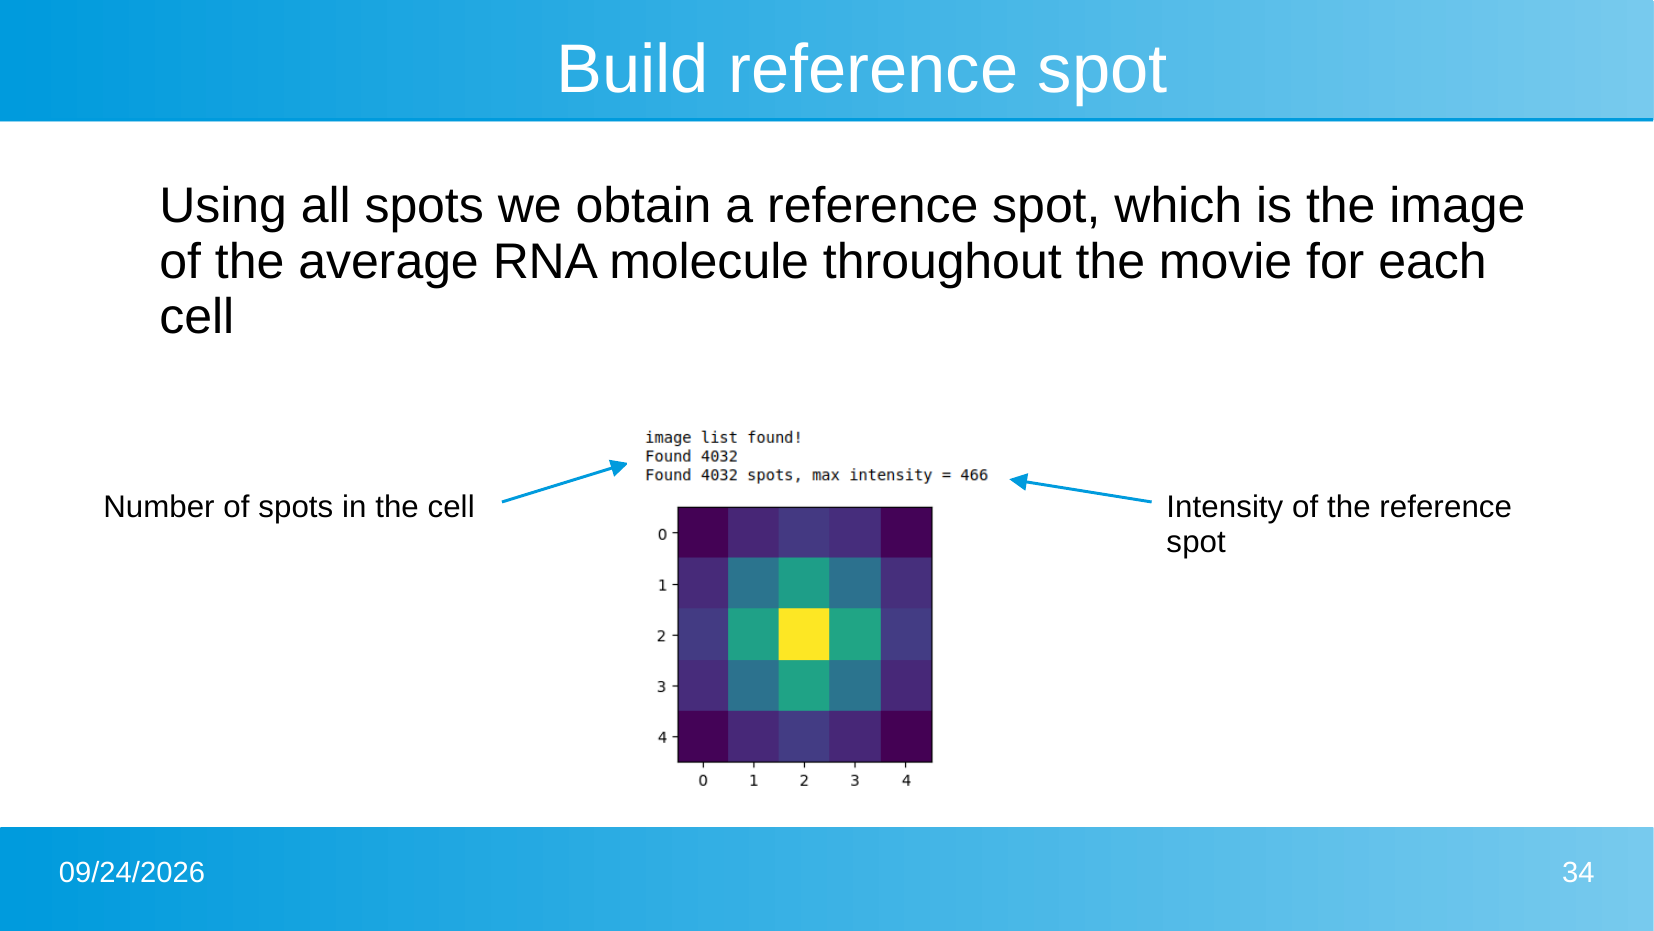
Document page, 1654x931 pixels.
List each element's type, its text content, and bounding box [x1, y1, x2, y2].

list Using all spots we obtain a reference spot, which is the image of the average RNA molecule throughout the movie for each cell [88, 177, 1565, 266]
text_box Number of spots in the cell [88, 482, 502, 532]
title Build reference spot [59, 29, 1595, 108]
picture [627, 423, 1004, 798]
text_box Intensity of the reference spot [1151, 482, 1565, 532]
